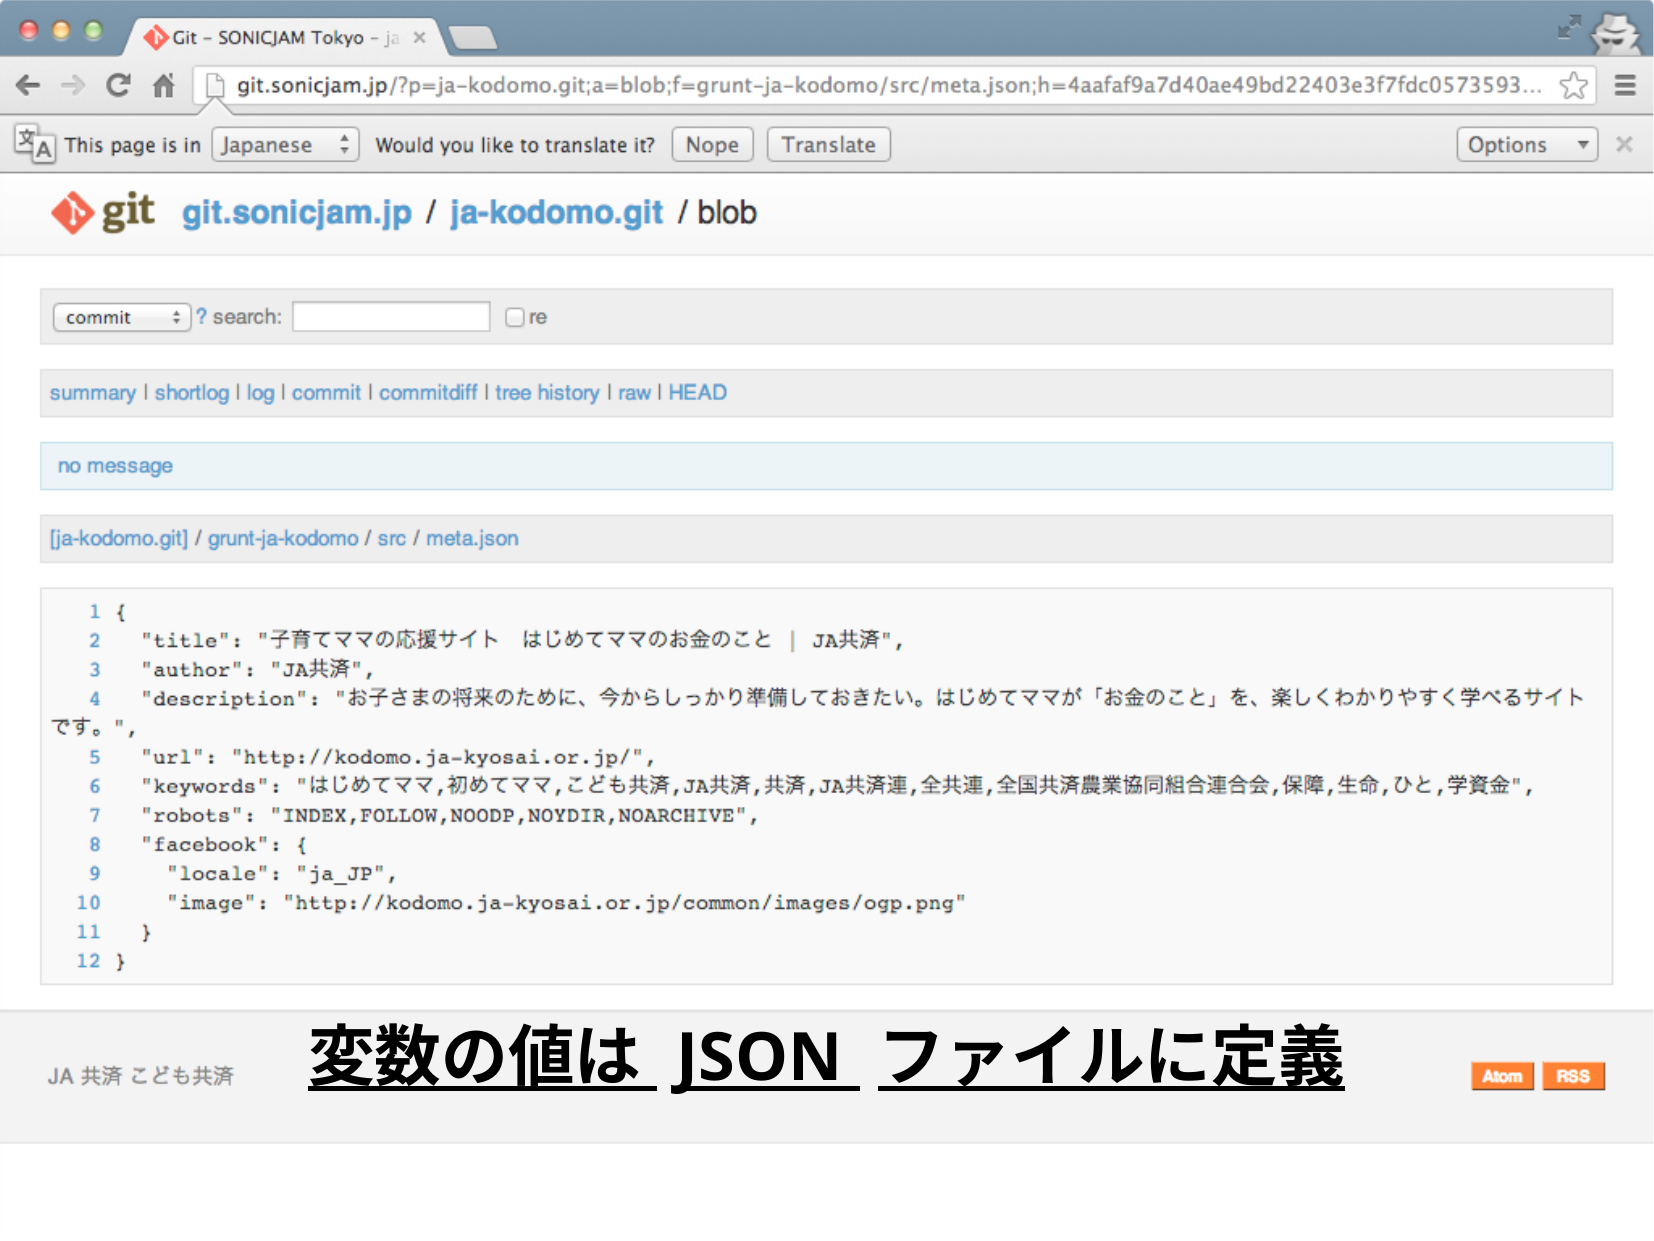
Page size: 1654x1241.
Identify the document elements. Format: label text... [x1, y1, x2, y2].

text_box 変数の値は JSON ファイルに定義 [82, 140, 1571, 1101]
text_box [0, 0, 1654, 1241]
